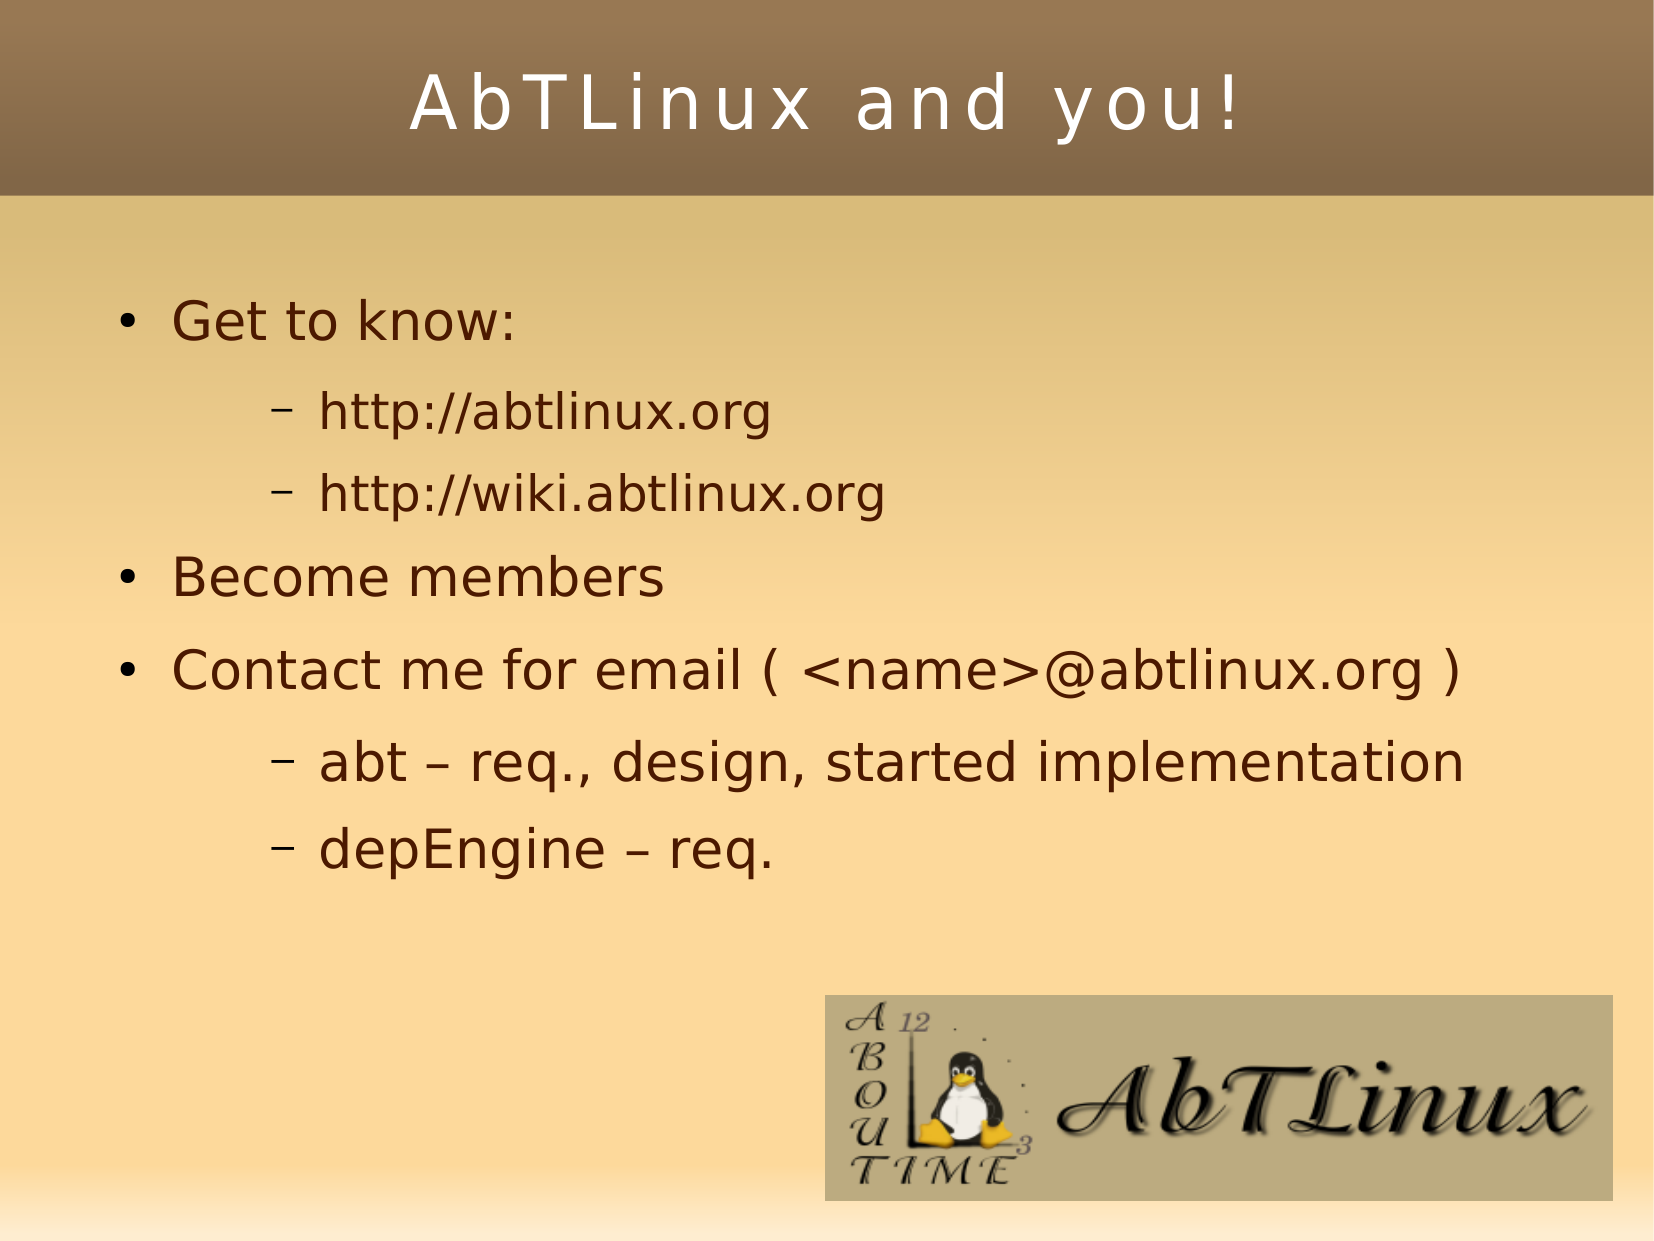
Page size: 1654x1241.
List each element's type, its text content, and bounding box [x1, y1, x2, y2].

list Get to know: http://abtlinux.org http://wiki.abtlinux.org Become members Contact me for email ( <name>@abtlinux.org ) abt – req., design, started implementation depEngine – req. [82, 290, 1571, 1109]
title AbTLinux and you! [59, 29, 1595, 178]
picture [0, 0, 1654, 1241]
